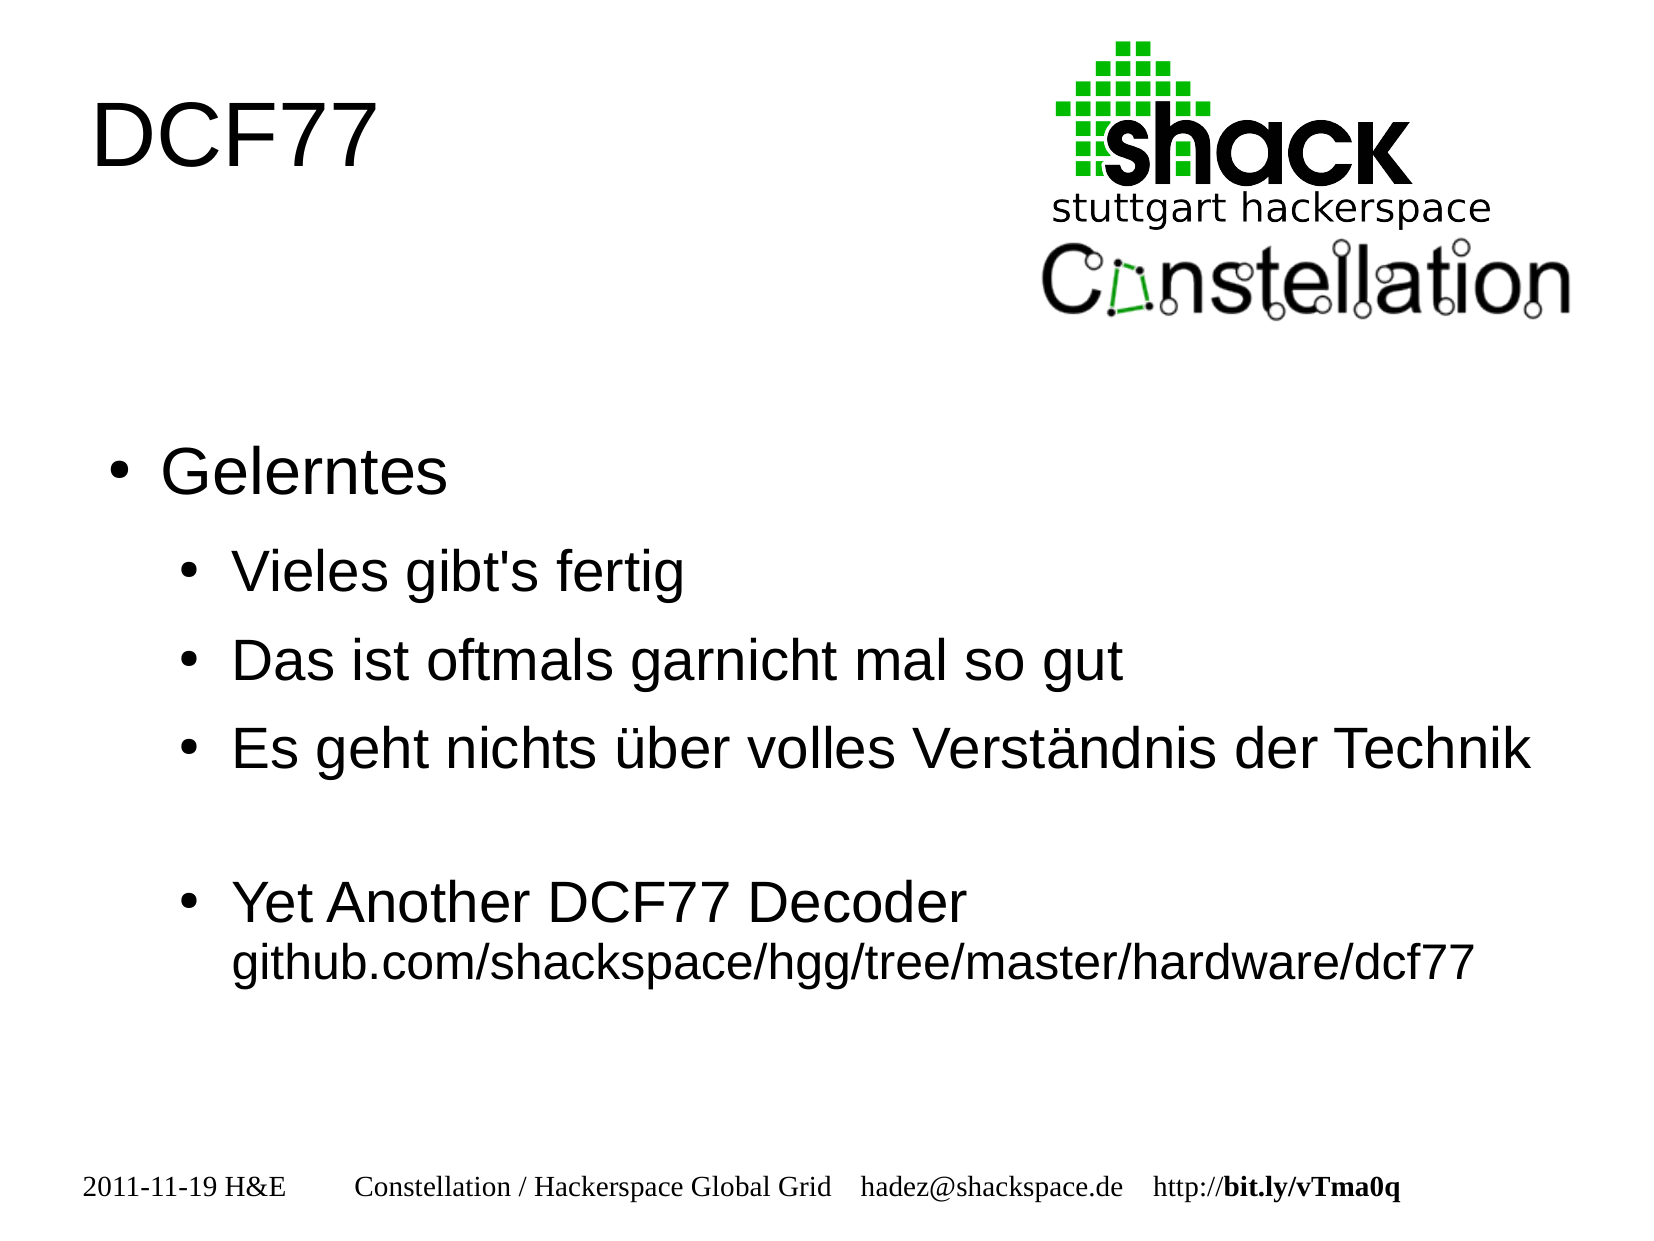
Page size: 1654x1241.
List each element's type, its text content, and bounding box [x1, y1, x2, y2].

list Gelerntes Vieles gibt's fertig Das ist oftmals garnicht mal so gut Es geht nichts über volles Verständnis der Technik Yet Another DCF77 Decoder github.com/shackspace/hgg/tree/master/hardware/dcf77 [90, 330, 1571, 1141]
picture [1028, 34, 1586, 325]
title DCF77 [90, 30, 1029, 241]
